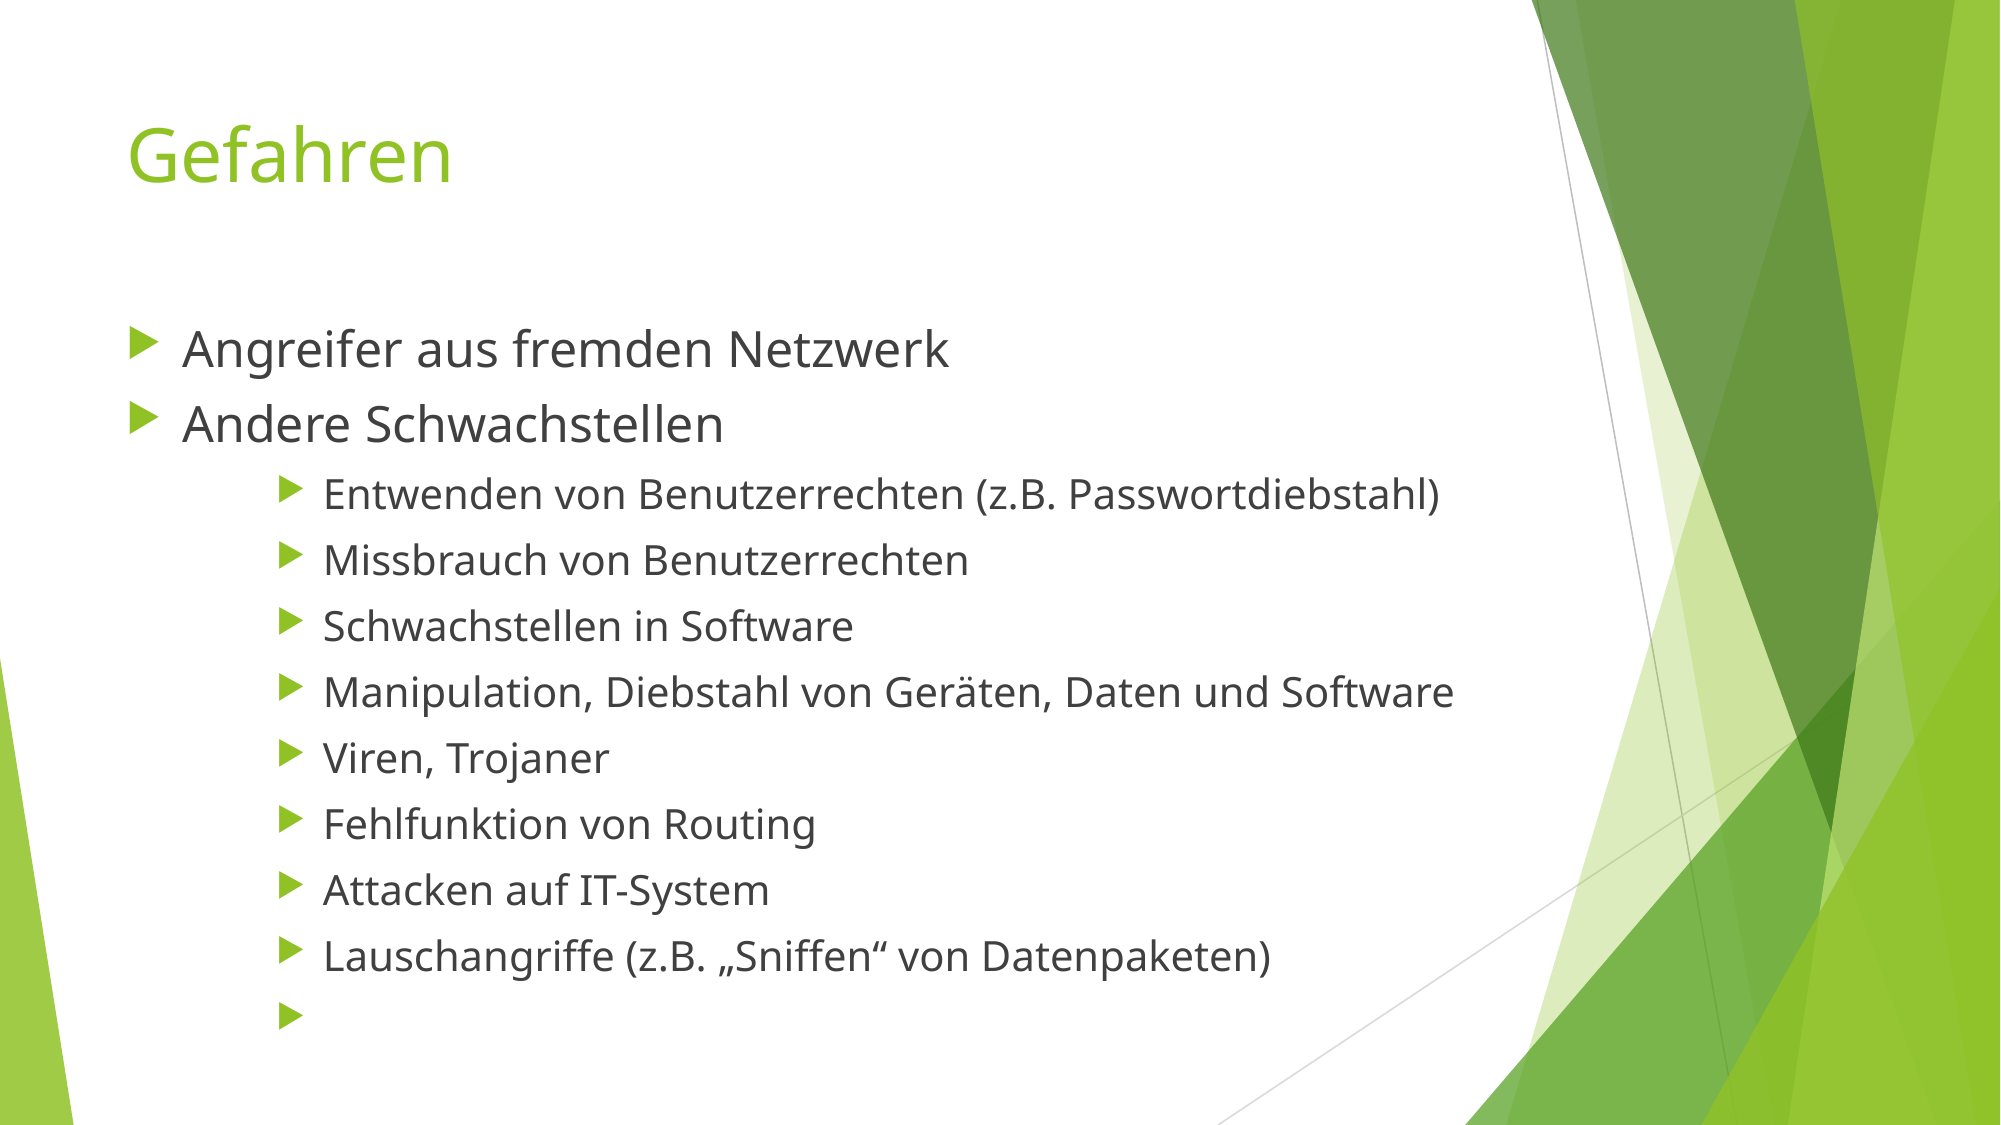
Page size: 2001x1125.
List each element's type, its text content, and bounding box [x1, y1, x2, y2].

title Gefahren [111, 99, 1522, 316]
list Angreifer aus fremden Netzwerk Andere Schwachstellen Entwenden von Benutzerrechten (z.B. Passwortdiebstahl) Missbrauch von Benutzerrechten Schwachstellen in Software Manipulation, Diebstahl von Geräten, Daten und Software Viren, Trojaner Fehlfunktion von Routing Attacken auf IT-System Lauschangriffe (z.B. „Sniffen“ von Datenpaketen) [111, 316, 1522, 992]
